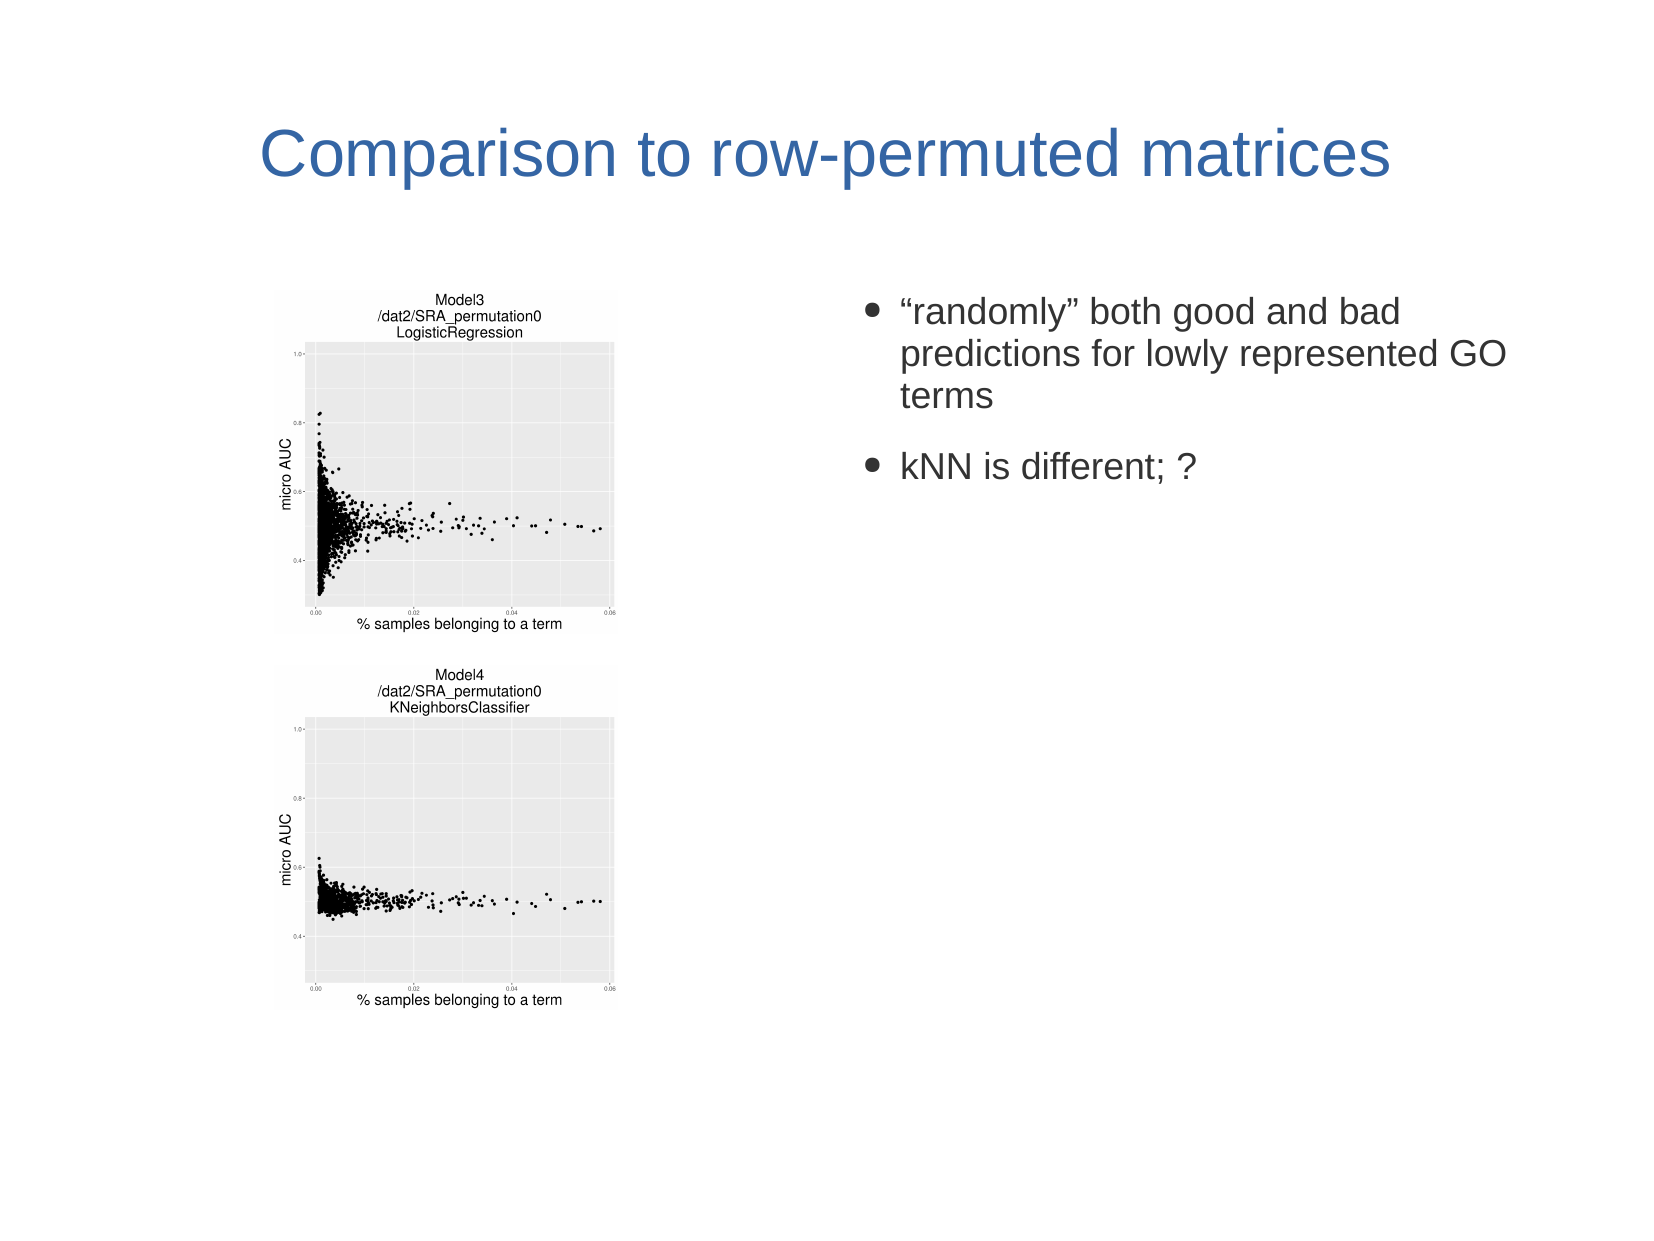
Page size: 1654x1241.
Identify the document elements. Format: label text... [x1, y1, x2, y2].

list “randomly” both good and bad predictions for lowly represented GO terms kNN is different; ? [844, 290, 1571, 1010]
title Comparison to row-permuted matrices [82, 49, 1571, 257]
picture [274, 665, 618, 1010]
picture [274, 290, 618, 634]
